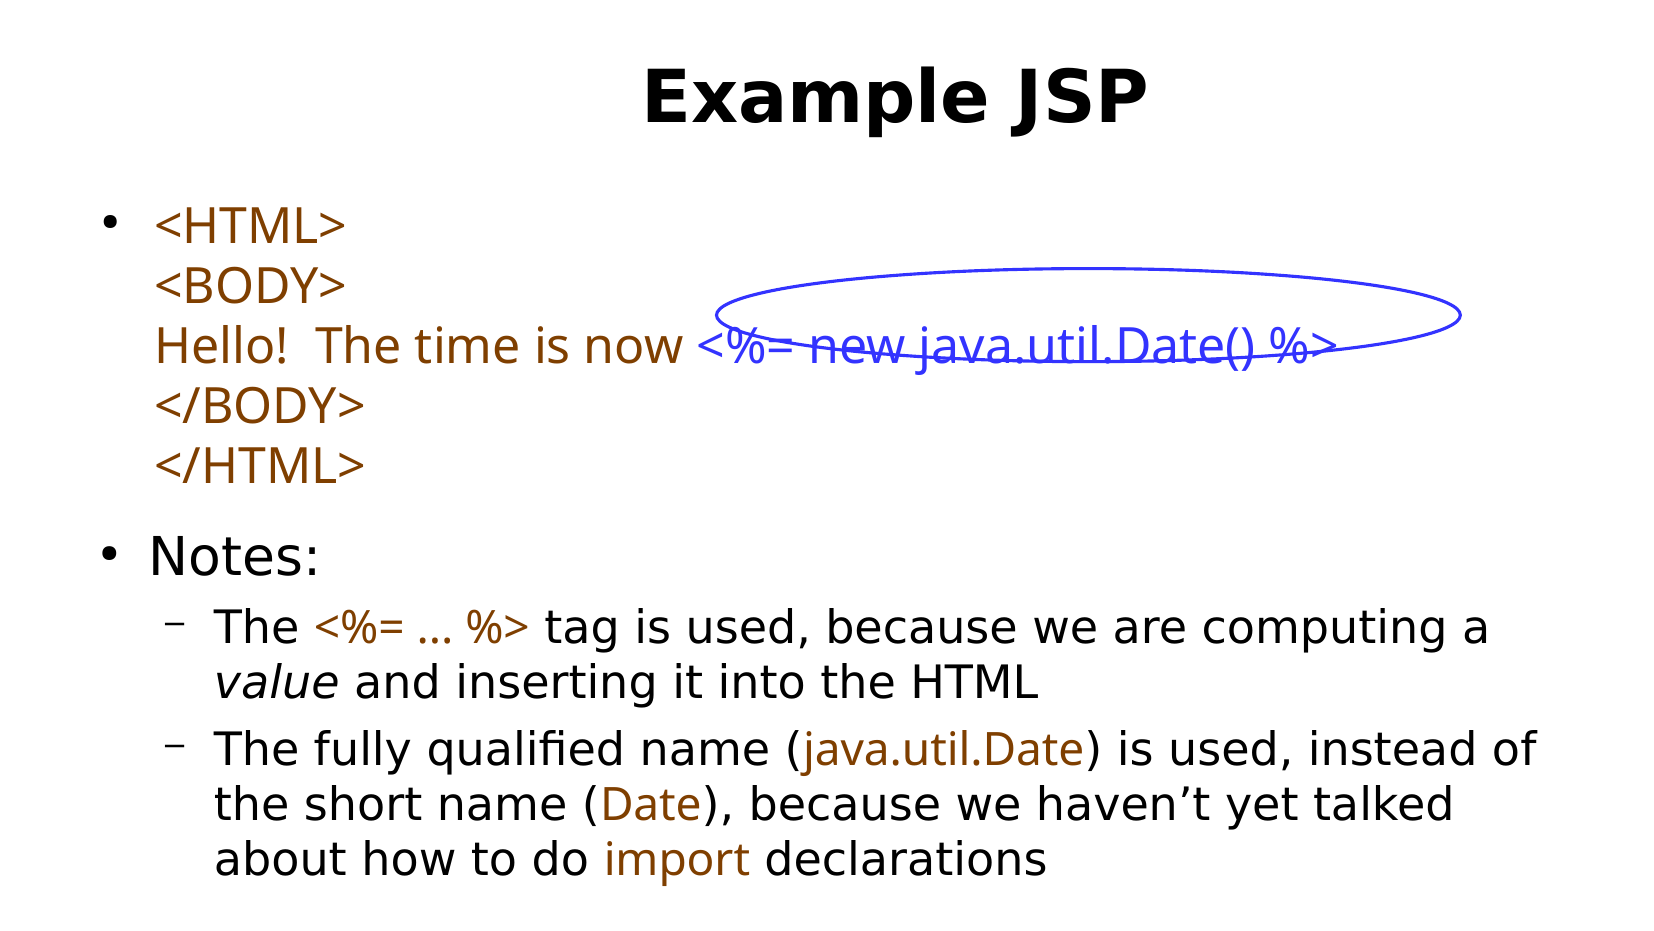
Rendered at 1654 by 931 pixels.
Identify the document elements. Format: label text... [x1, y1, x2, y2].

list <HTML> <BODY> Hello! The time is now <%= new java.util.Date() %> </BODY> </HTML> [68, 186, 1620, 526]
title Example JSP [220, 31, 1571, 145]
list Notes: The <%= ... %> tag is used, because we are computing a value and inserting it into the HTML The fully qualified name (java.util.Date) is used, instead of the short name (Date), because we haven’t yet talked about how to do import declarations [68, 514, 1589, 900]
